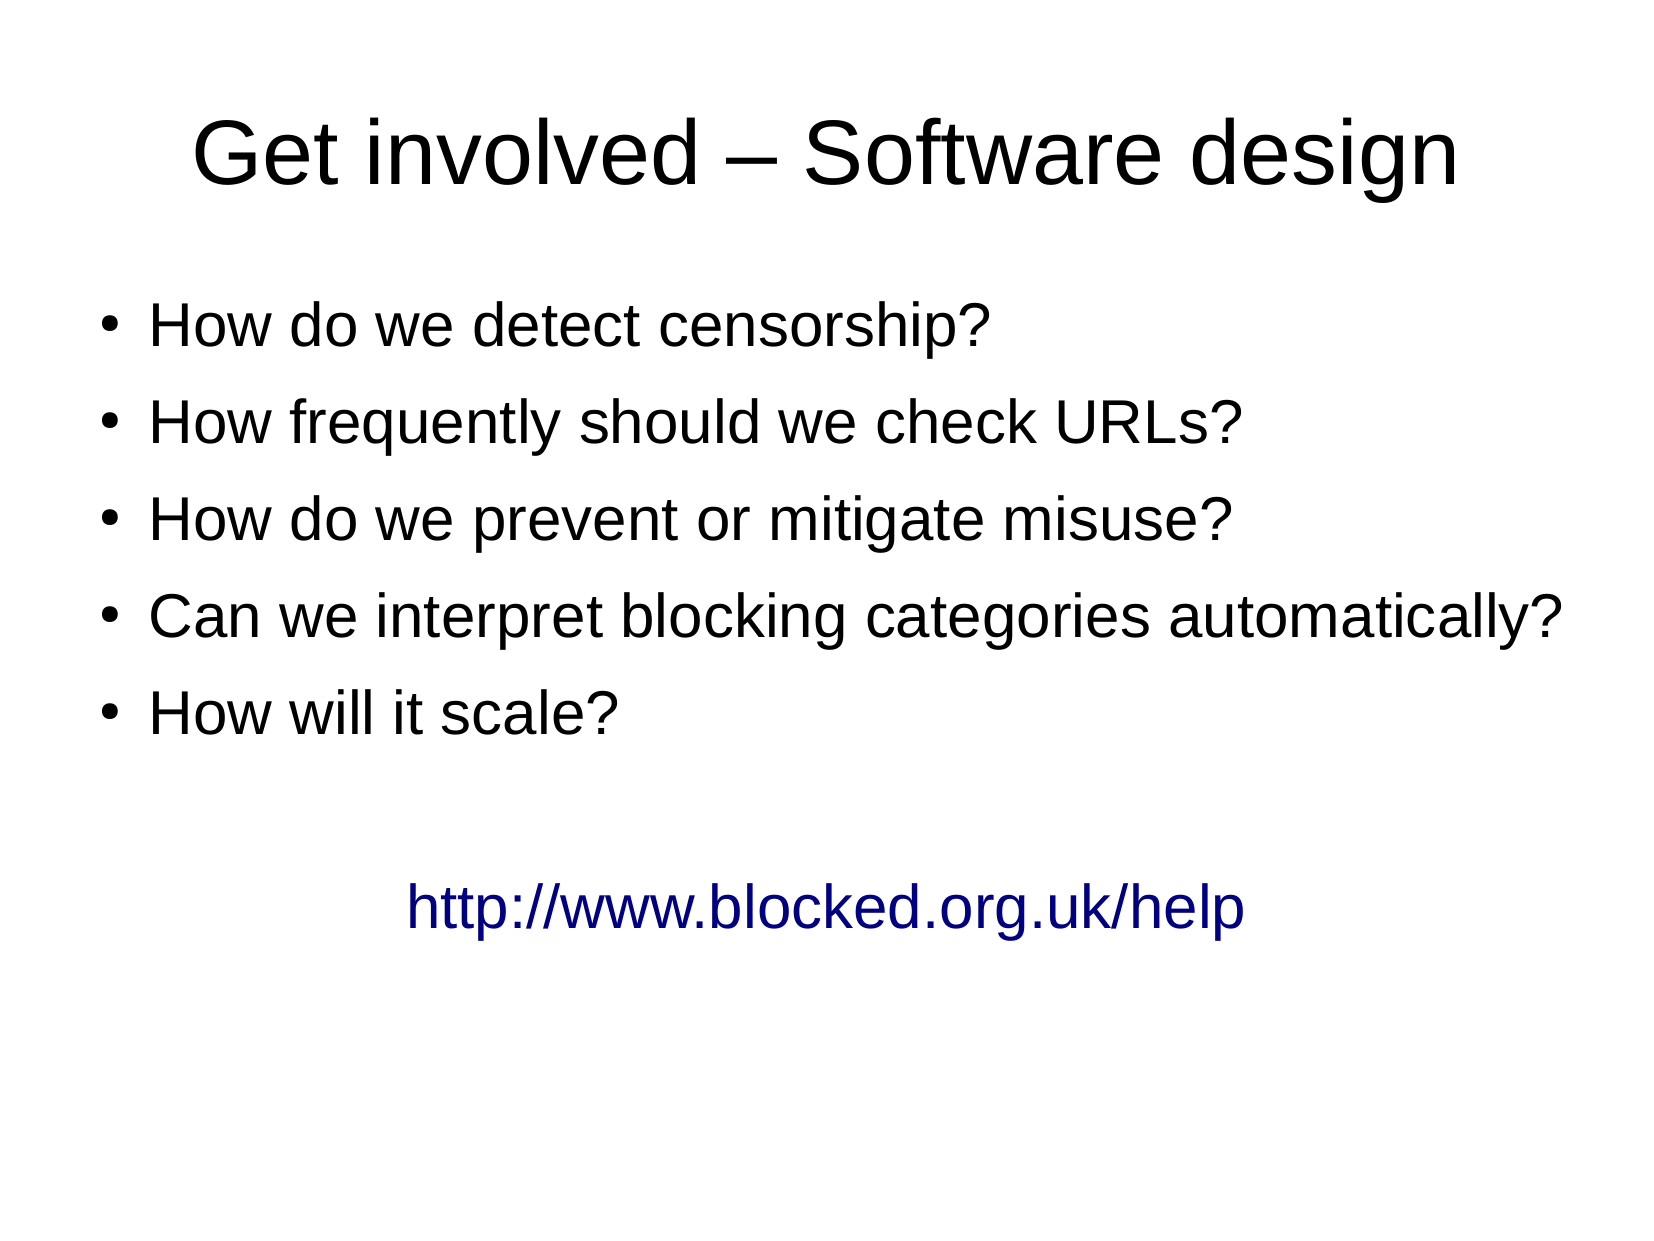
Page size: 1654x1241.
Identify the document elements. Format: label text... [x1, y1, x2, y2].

list How do we detect censorship? How frequently should we check URLs? How do we prevent or mitigate misuse? Can we interpret blocking categories automatically? How will it scale? http://www.blocked.org.uk/help [82, 290, 1571, 1010]
title Get involved – Software design [82, 49, 1571, 257]
